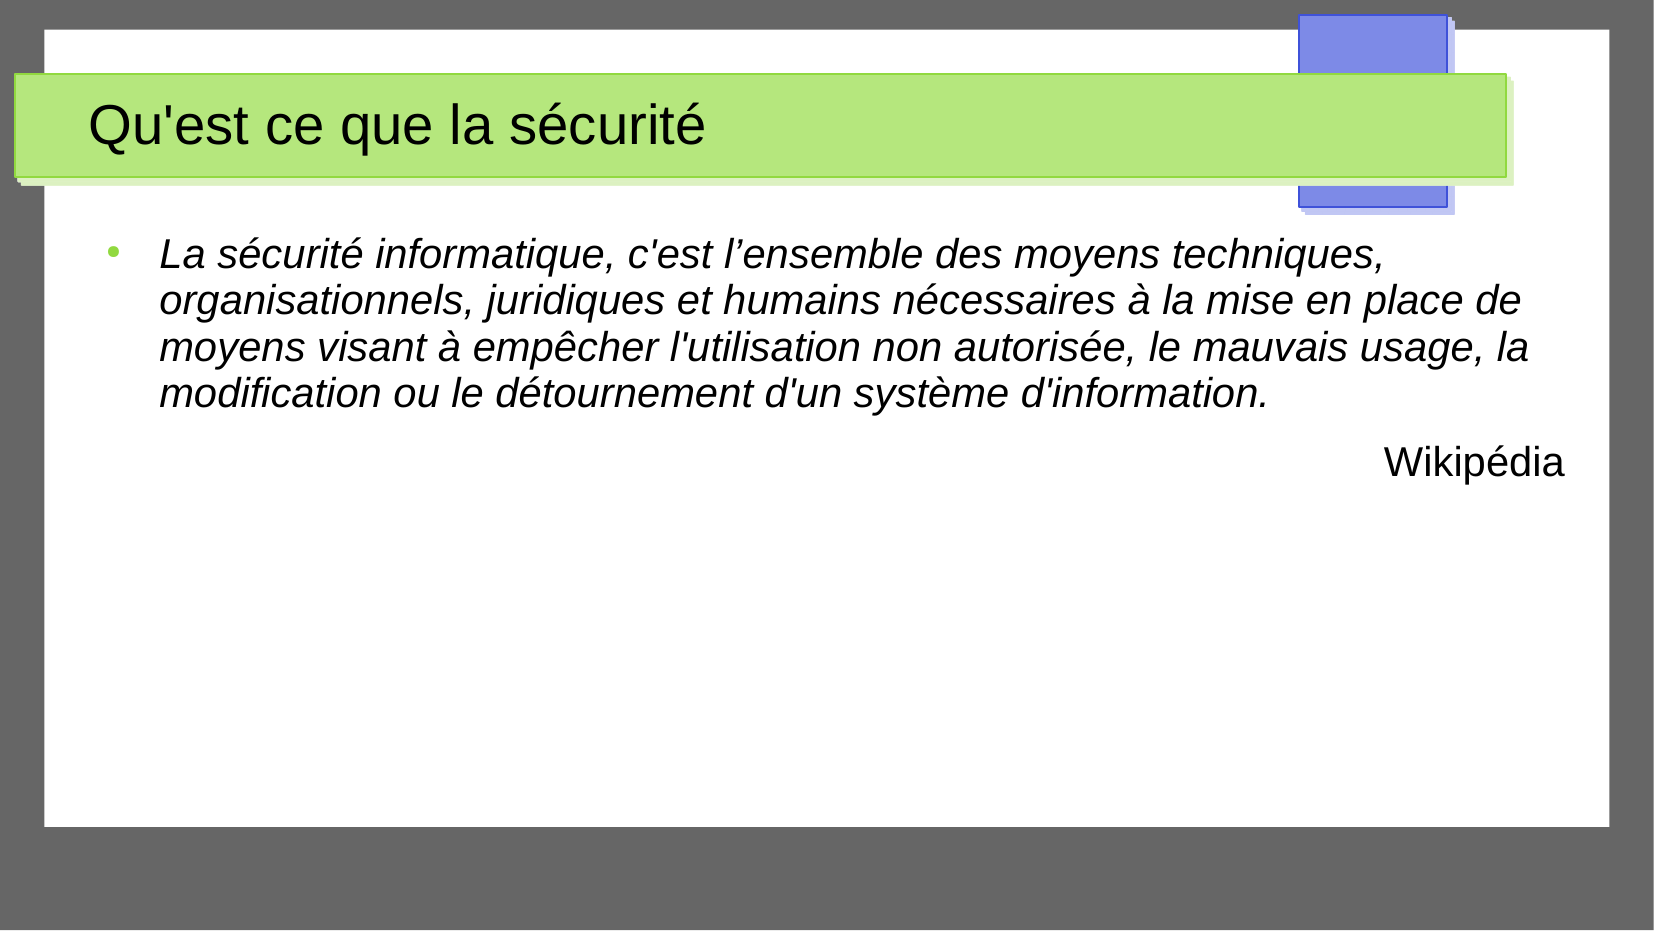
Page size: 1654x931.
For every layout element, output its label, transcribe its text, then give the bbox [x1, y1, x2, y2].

list La sécurité informatique, c'est l’ensemble des moyens techniques, organisationnels, juridiques et humains nécessaires à la mise en place de moyens visant à empêcher l'utilisation non autorisée, le mauvais usage, la modification ou le détournement d'un système d'information. Wikipédia [88, 230, 1565, 512]
title Qu'est ce que la sécurité [88, 73, 1506, 178]
